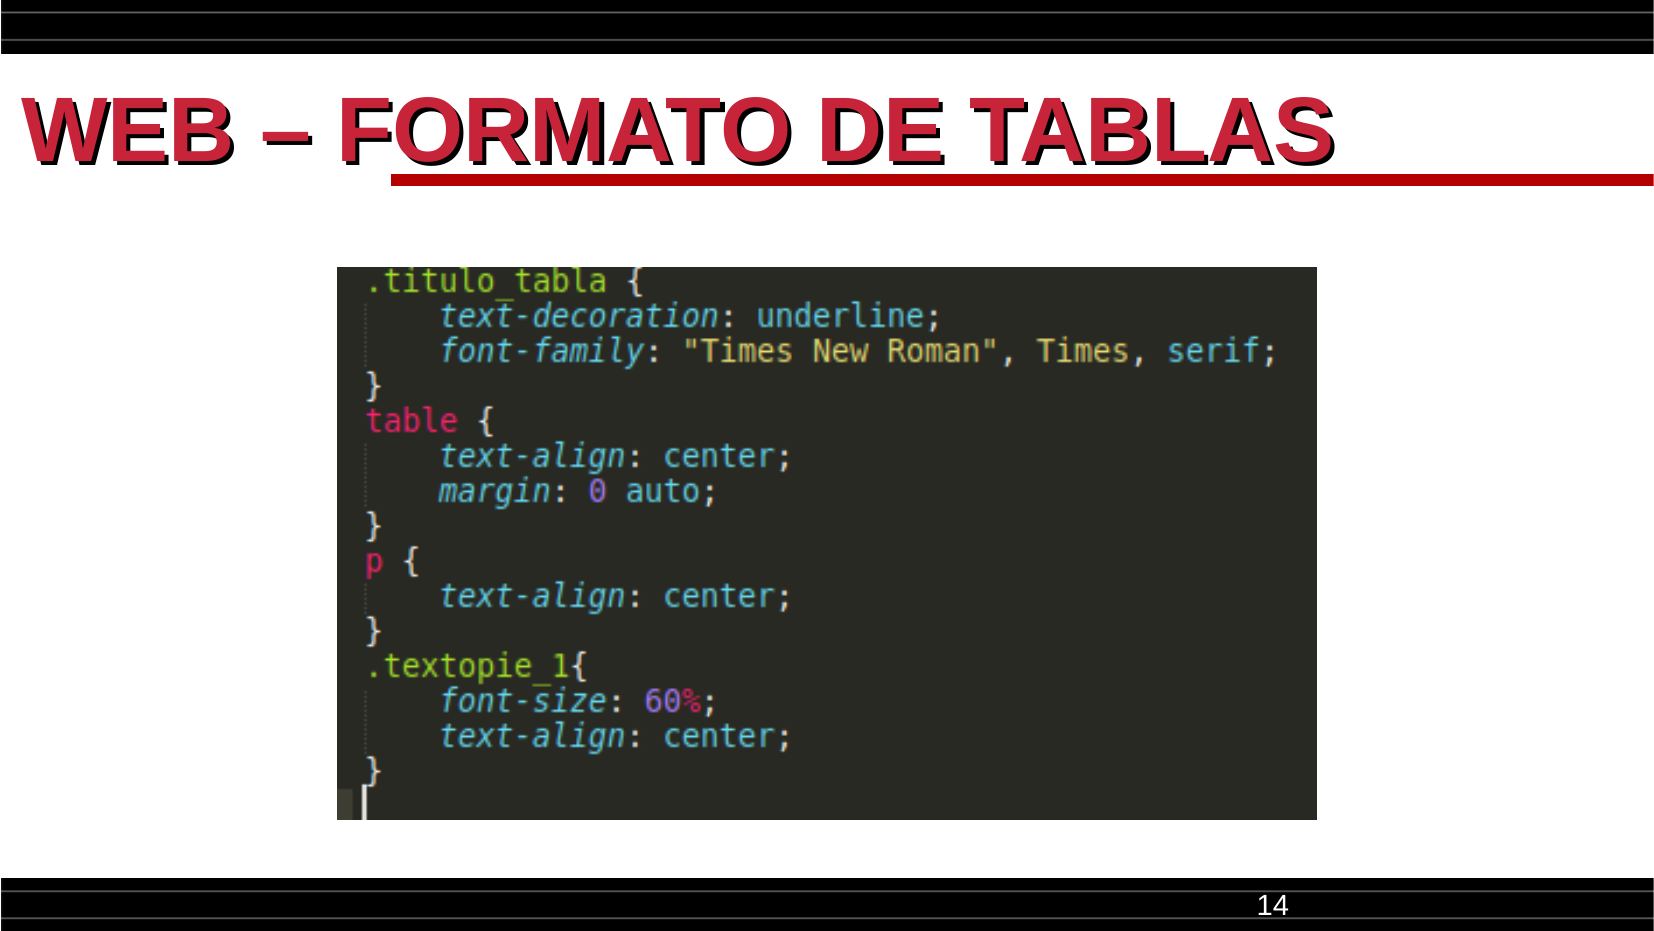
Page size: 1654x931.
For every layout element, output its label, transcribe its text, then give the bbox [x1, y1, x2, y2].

picture [337, 267, 1317, 820]
text_box Web – Formato de Tablas [21, 68, 1641, 180]
